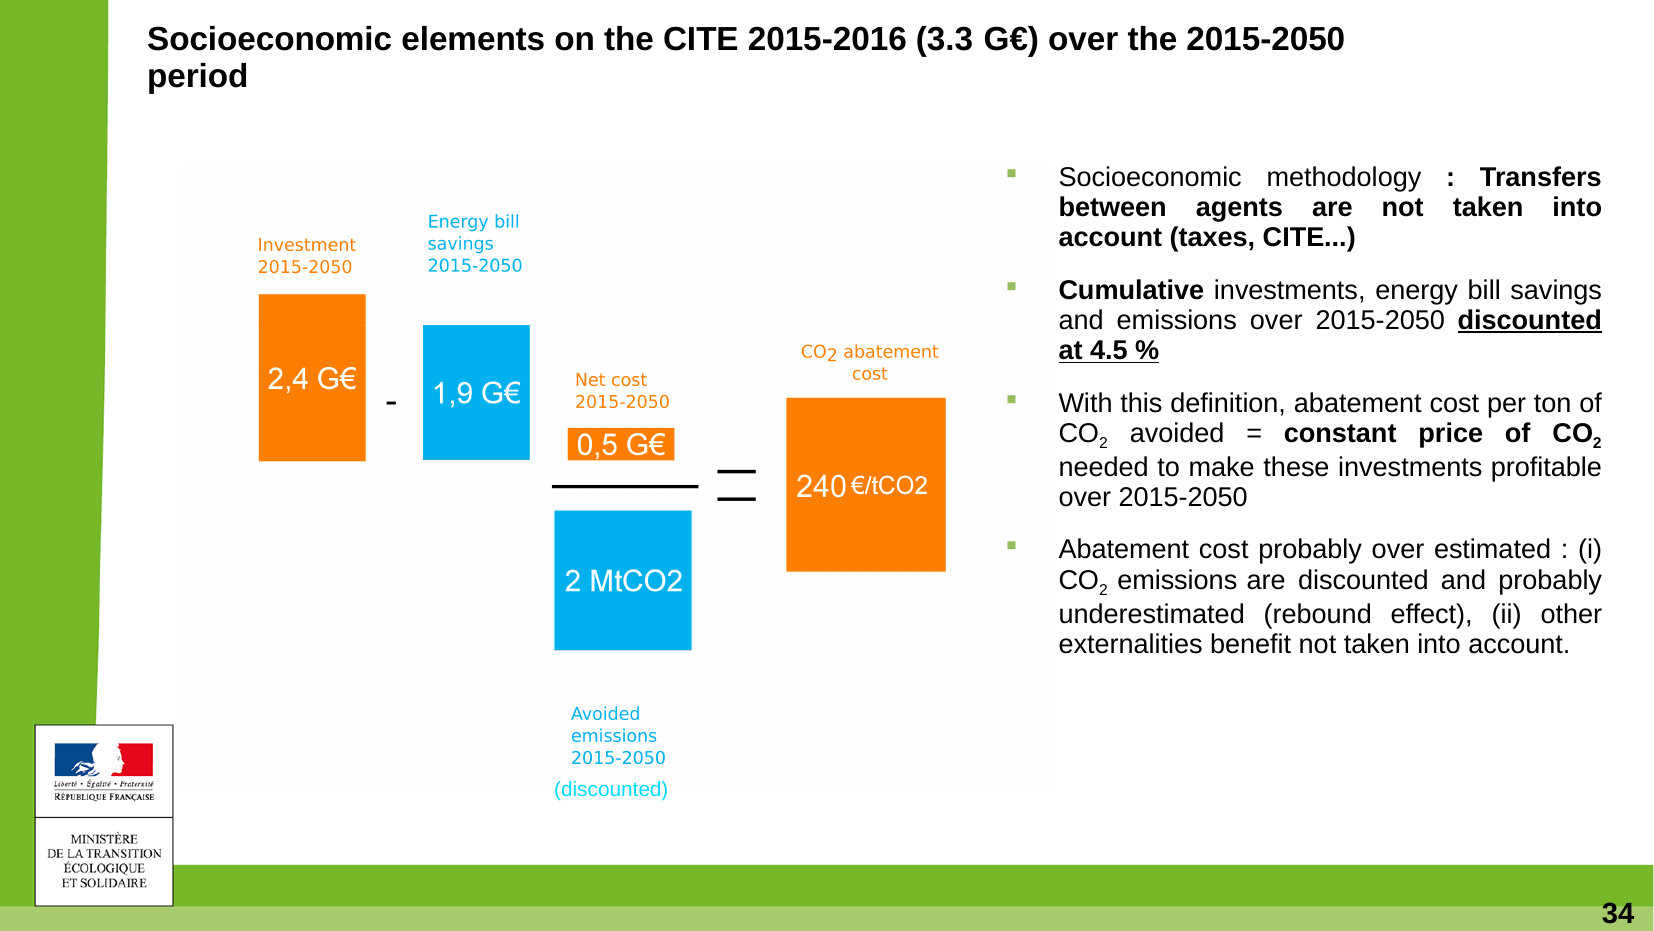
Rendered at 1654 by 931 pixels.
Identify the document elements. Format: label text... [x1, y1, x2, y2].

picture [0, 0, 1654, 931]
text_box - [370, 371, 410, 429]
text_box (discounted) [539, 770, 846, 820]
list Socioeconomic methodology : Transfers between agents are not taken into account (taxes, CITE...) Cumulative investments, energy bill savings and emissions over 2015-2050 discounted at 4.5 % With this definition, abatement cost per ton of CO2 avoided = constant price of CO2 needed to make these investments profitable over 2015-2050 Abatement cost probably over estimated : (i) CO2 emissions are discounted and probably underestimated (rebound effect), (ii) other externalities benefit not taken into account. [987, 161, 1602, 768]
text_box Socioeconomic elements on the CITE 2015-2016 (3.3 G€) over the 2015-2050 period [147, 19, 1442, 96]
